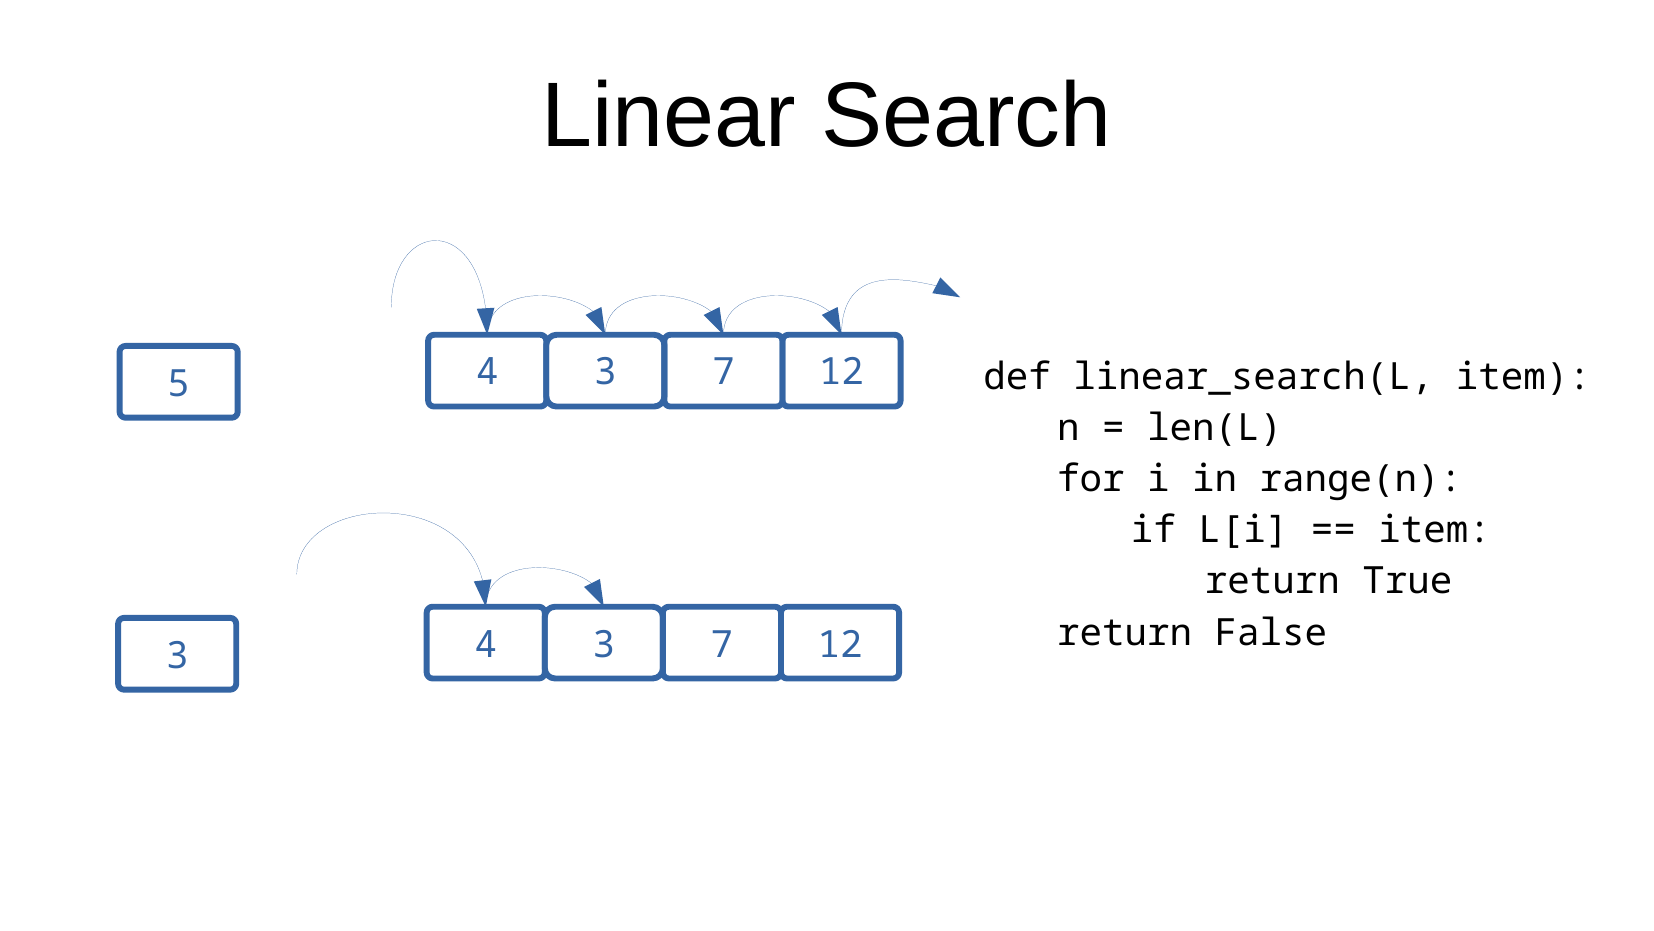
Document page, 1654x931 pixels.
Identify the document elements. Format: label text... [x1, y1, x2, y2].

text_box 12 [782, 334, 901, 400]
text_box 3 [548, 334, 663, 400]
title Linear Search [82, 37, 1571, 193]
text_box 4 [426, 606, 545, 671]
text_box 7 [662, 606, 780, 671]
text_box 7 [664, 334, 781, 400]
text_box def linear_search(L, item): n = len(L) for i in range(n): if L[i] == item: return True return False [968, 342, 1630, 793]
text_box 3 [546, 606, 662, 671]
text_box 3 [118, 617, 237, 683]
text_box 5 [119, 345, 238, 411]
text_box 4 [428, 334, 547, 400]
text_box 12 [781, 606, 900, 671]
